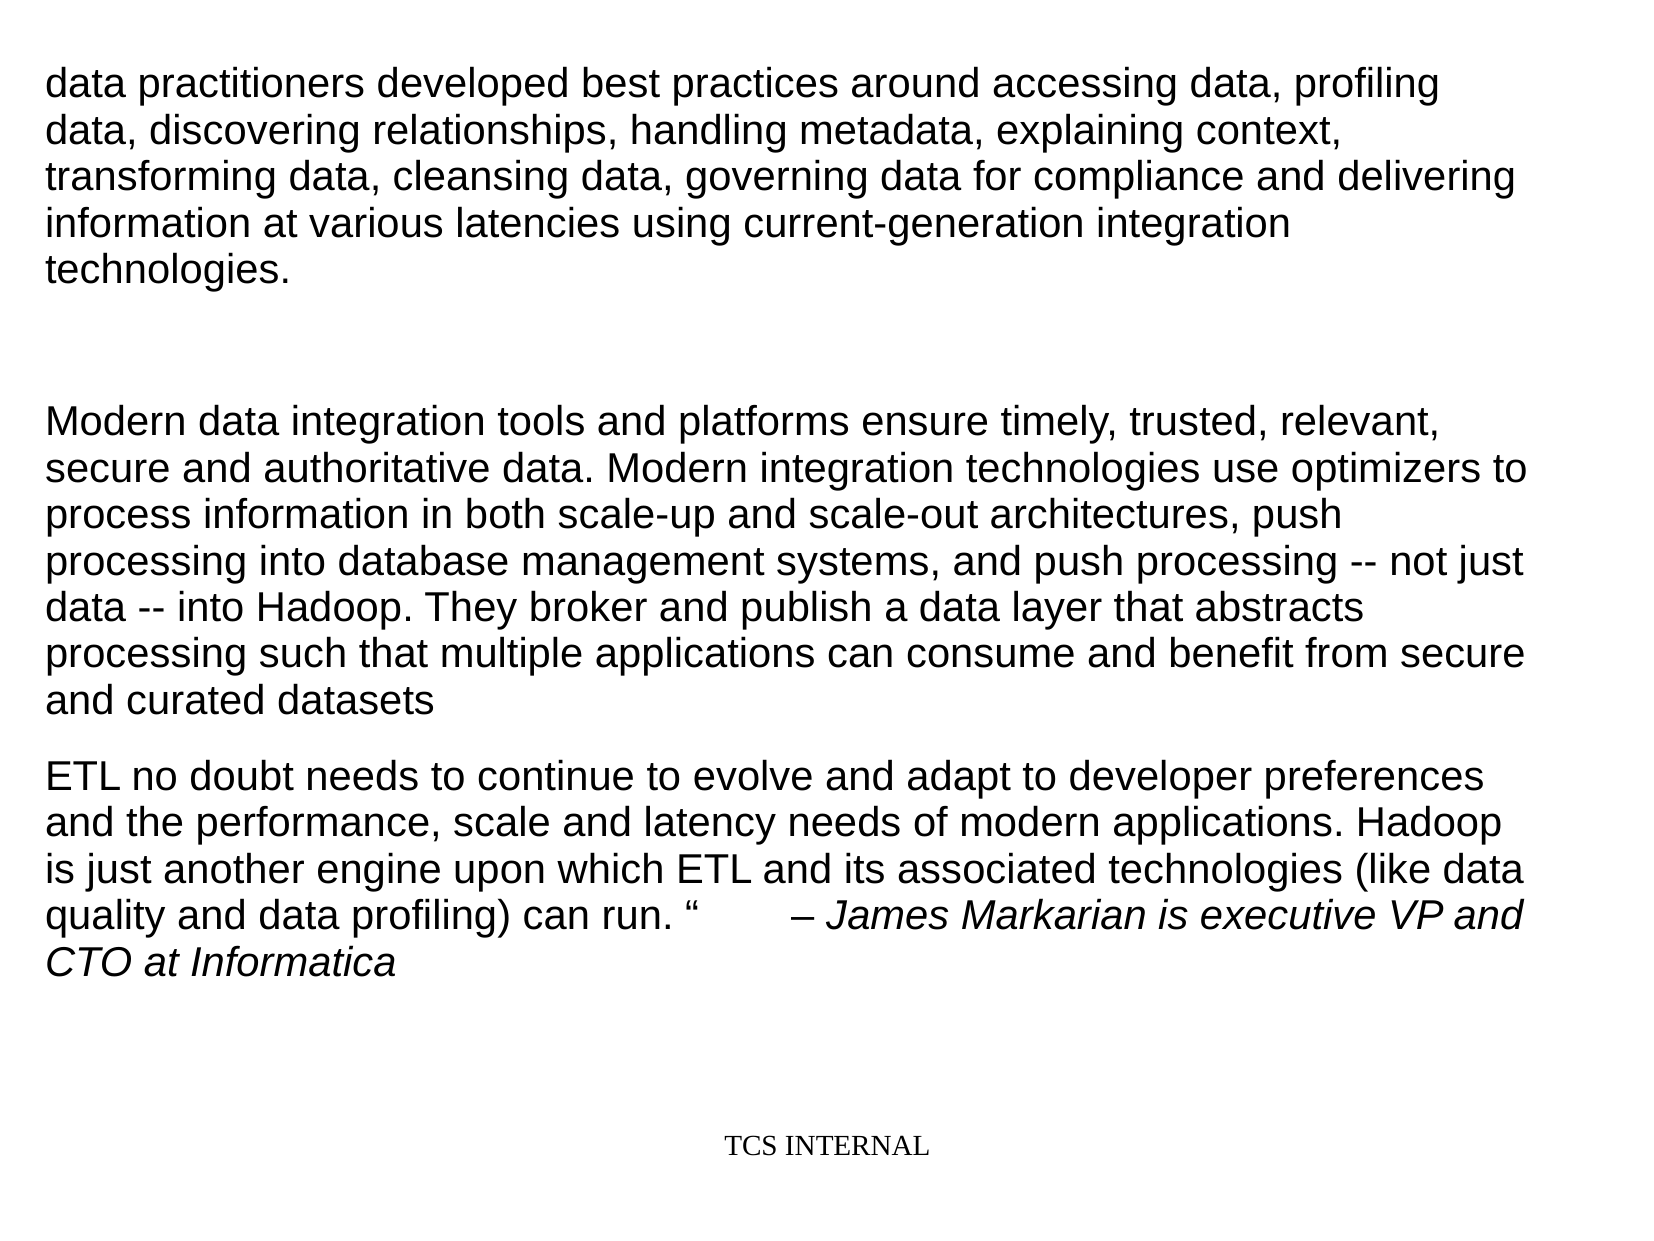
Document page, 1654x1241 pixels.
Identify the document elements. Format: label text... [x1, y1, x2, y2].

list data practitioners developed best practices around accessing data, profiling data, discovering relationships, handling metadata, explaining context, transforming data, cleansing data, governing data for compliance and delivering information at various latencies using current-generation integration technologies. Modern data integration tools and platforms ensure timely, trusted, relevant, secure and authoritative data. Modern integration technologies use optimizers to process information in both scale-up and scale-out architectures, push processing into database management systems, and push processing -- not just data -- into Hadoop. They broker and publish a data layer that abstracts processing such that multiple applications can consume and benefit from secure and curated datasets ETL no doubt needs to continue to evolve and adapt to developer preferences and the performance, scale and latency needs of modern applications. Hadoop is just another engine upon which ETL and its associated technologies (like data quality and data profiling) can run. “ – James Markarian is executive VP and CTO at Informatica [45, 60, 1534, 991]
